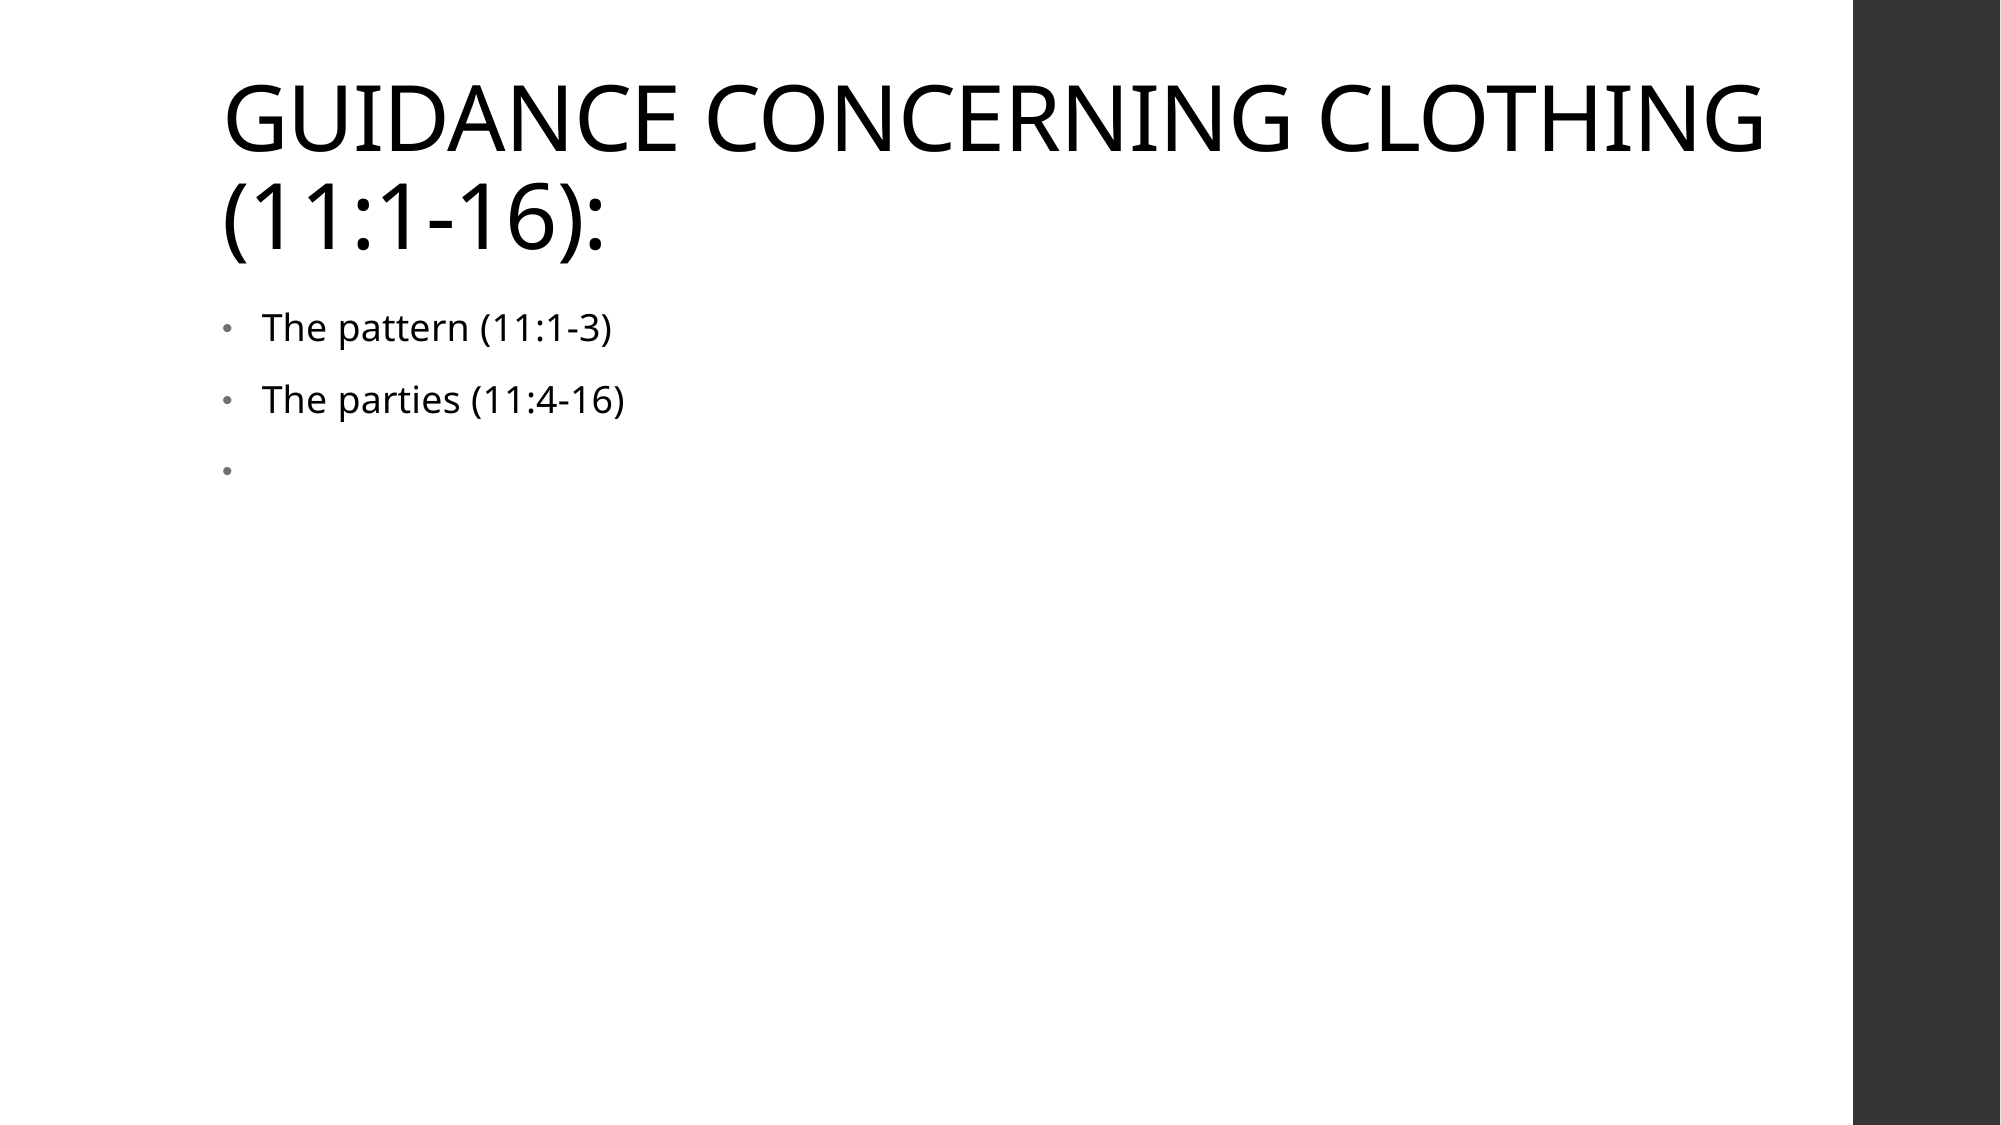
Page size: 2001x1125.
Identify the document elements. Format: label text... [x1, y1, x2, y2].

title GUIDANCE CONCERNING CLOTHING (11:1-16): [206, 60, 1797, 278]
list The pattern (11:1-3) The parties (11:4-16) [206, 299, 1617, 1014]
